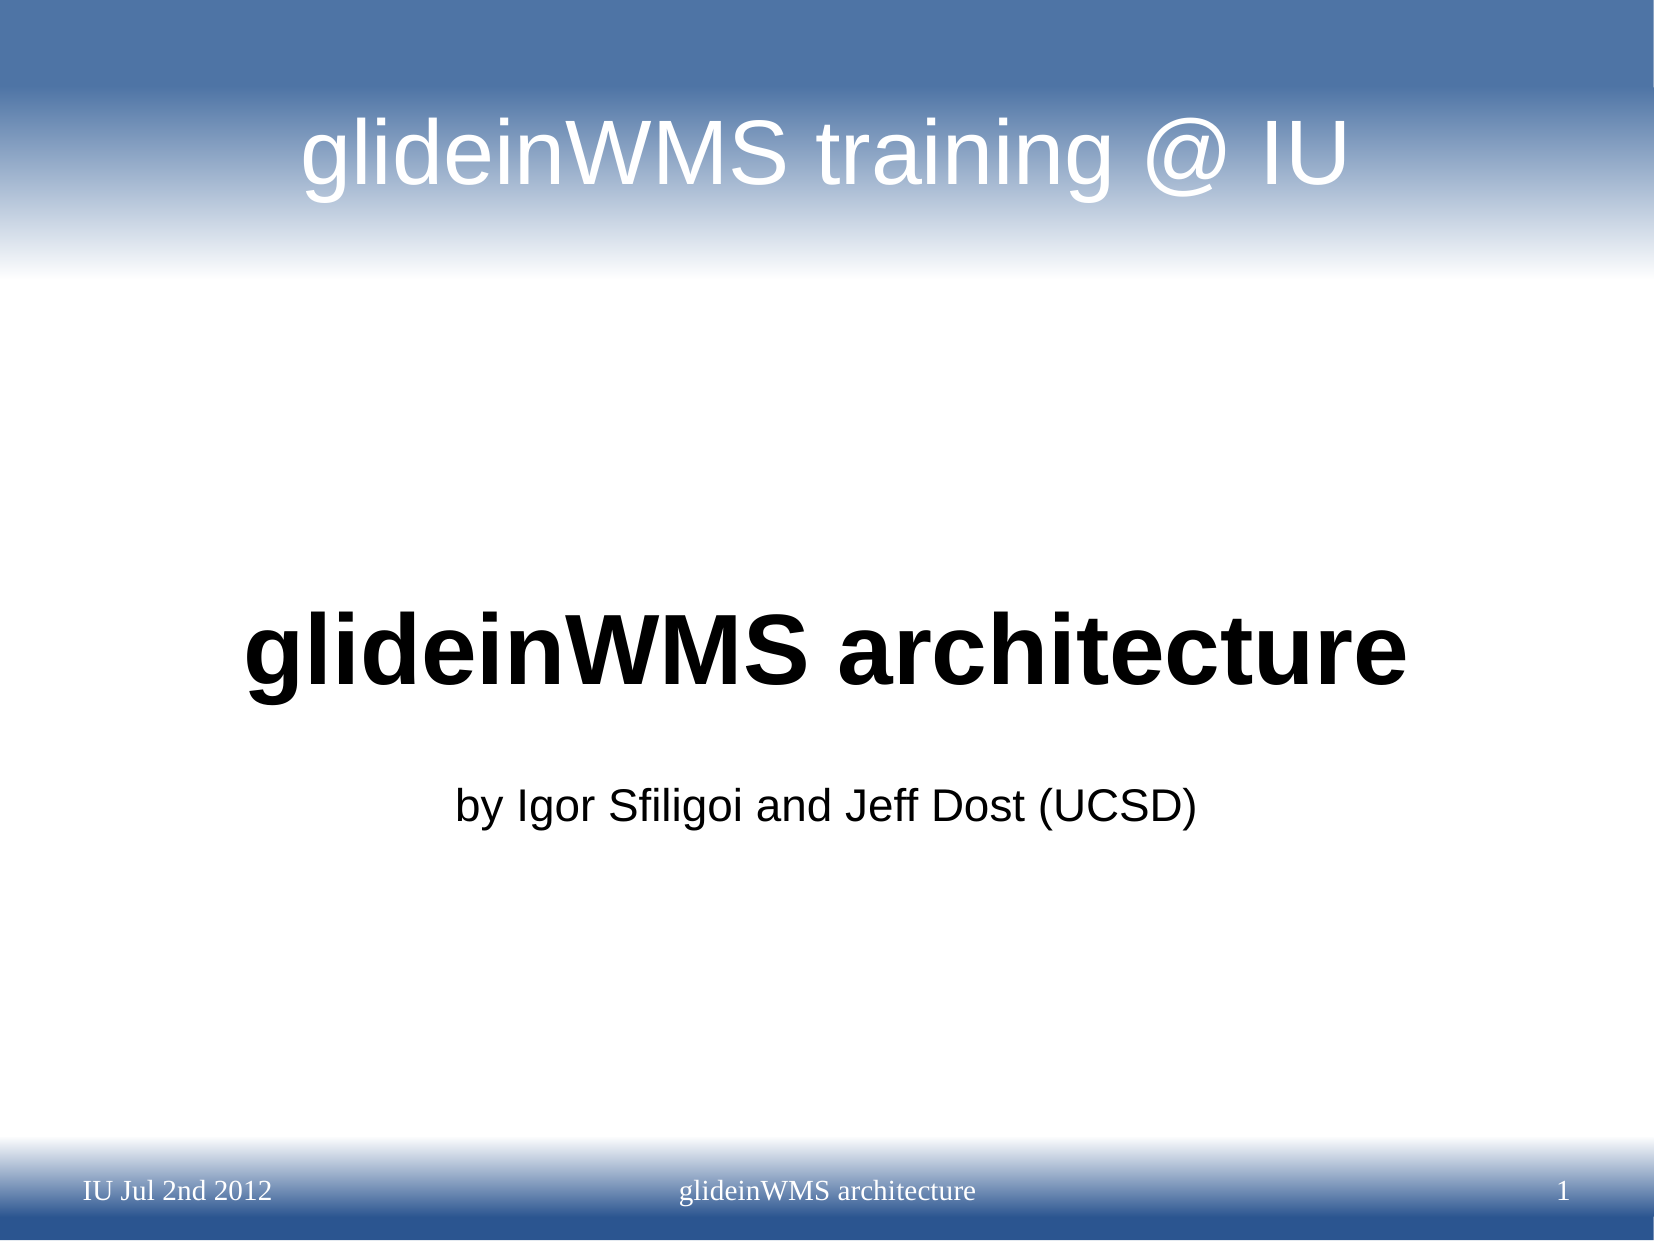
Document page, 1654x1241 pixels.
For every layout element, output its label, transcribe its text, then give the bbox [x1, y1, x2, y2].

subtitle glideinWMS architecture by Igor Sfiligoi and Jeff Dost (UCSD) [82, 290, 1571, 1136]
title glideinWMS training @ IU [82, 49, 1571, 257]
